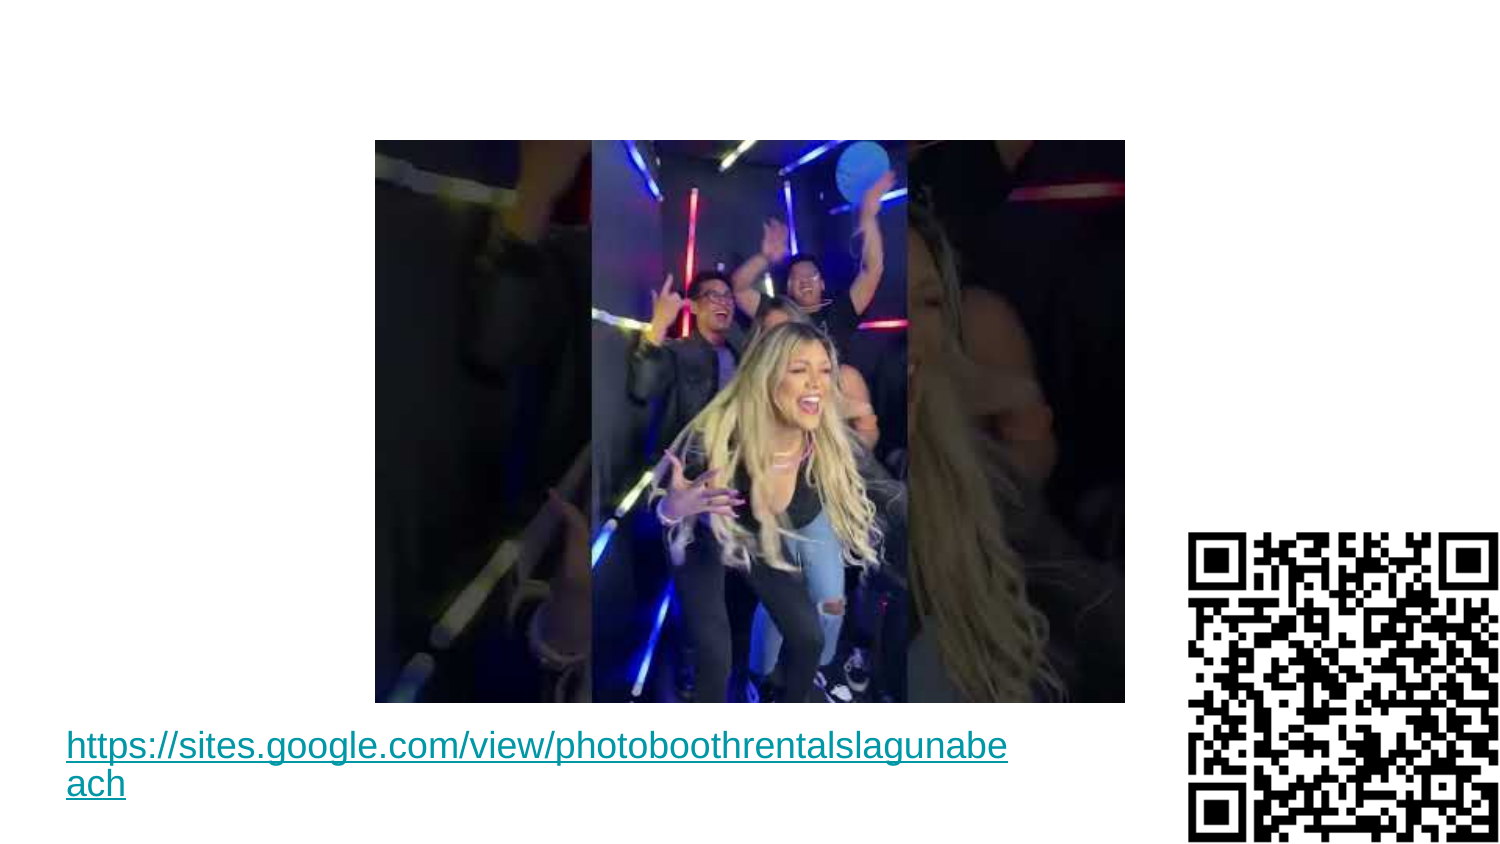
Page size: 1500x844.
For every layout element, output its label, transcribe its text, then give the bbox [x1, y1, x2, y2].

list https://sites.google.com/view/photoboothrentalslagunabeach [51, 694, 1036, 794]
picture [375, 140, 1125, 704]
picture [1187, 531, 1500, 844]
